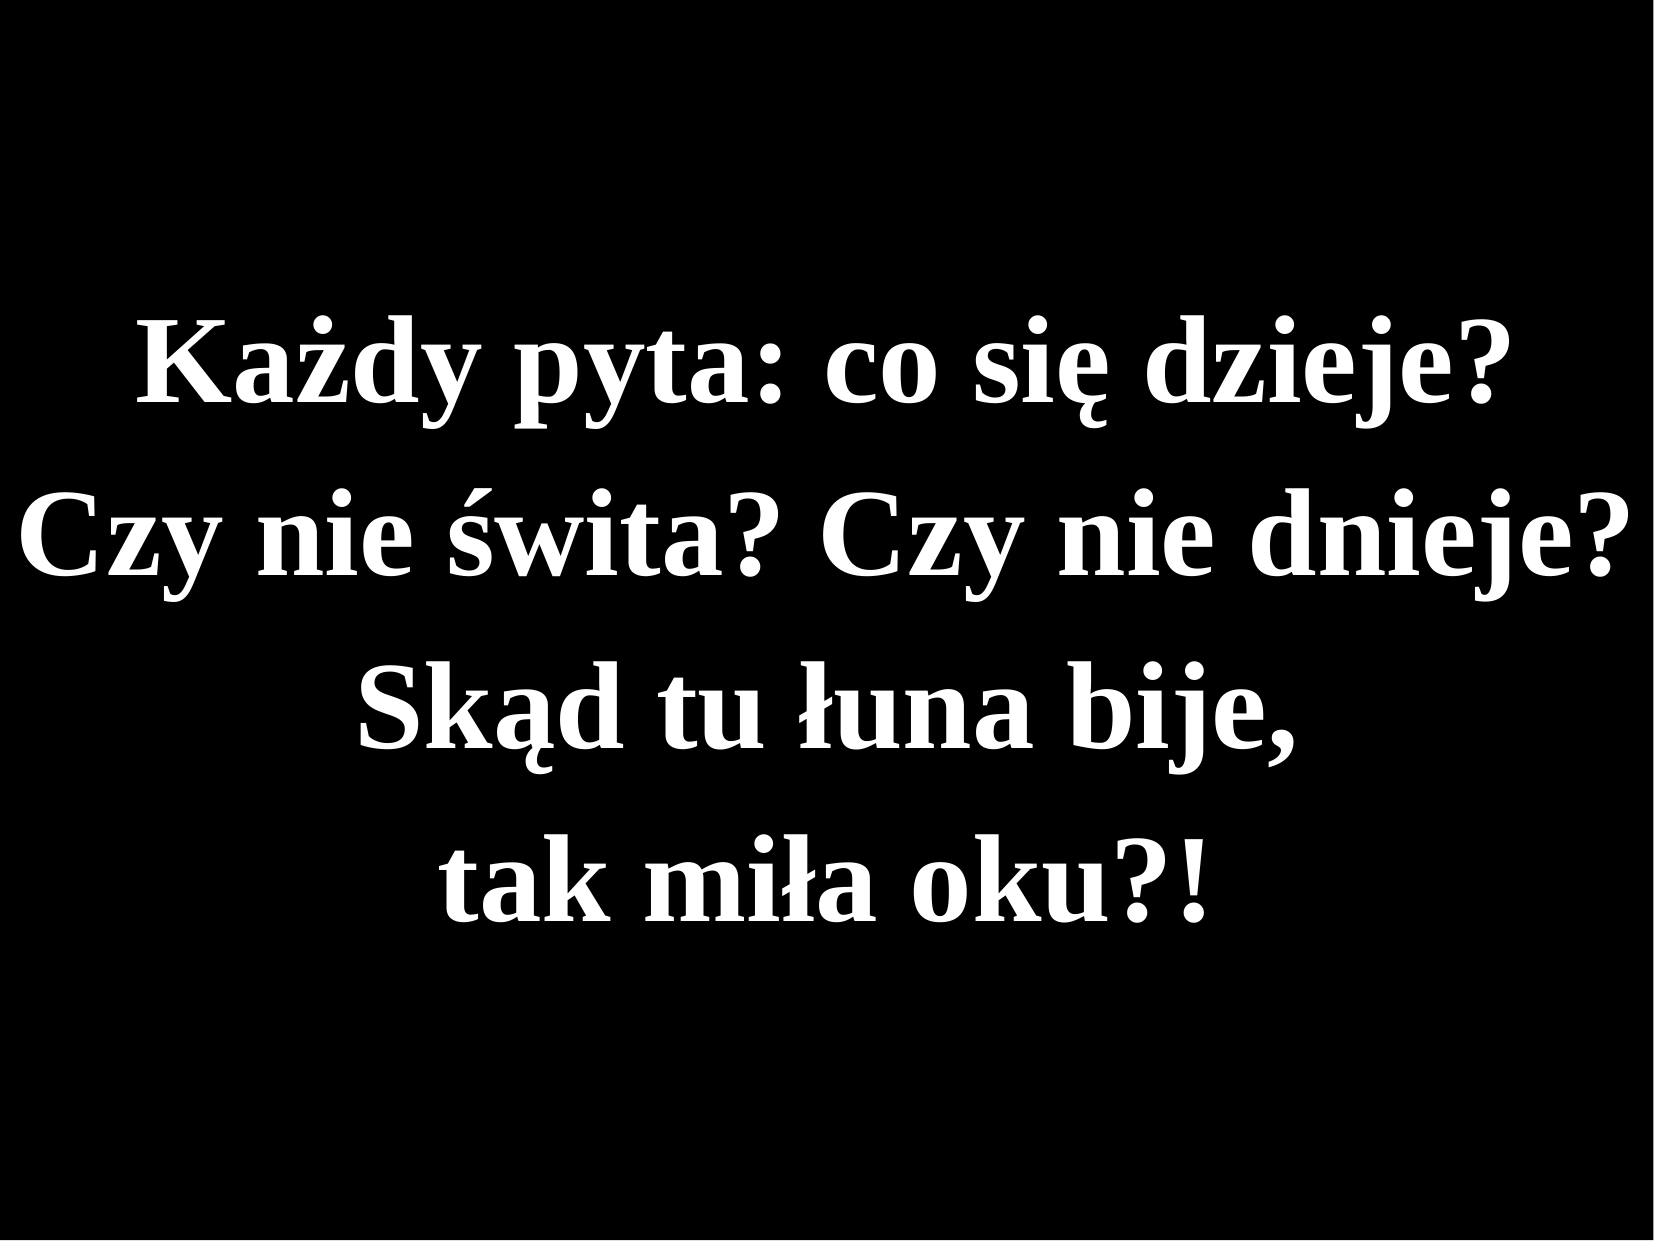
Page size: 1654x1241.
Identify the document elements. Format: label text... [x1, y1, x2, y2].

title Każdy pyta: co się dzieje? ppp Czy nie świta? Czy nie dnieje? ppp Skąd tu łuna bije, ppp tak miła oku?! [0, 0, 1654, 1241]
